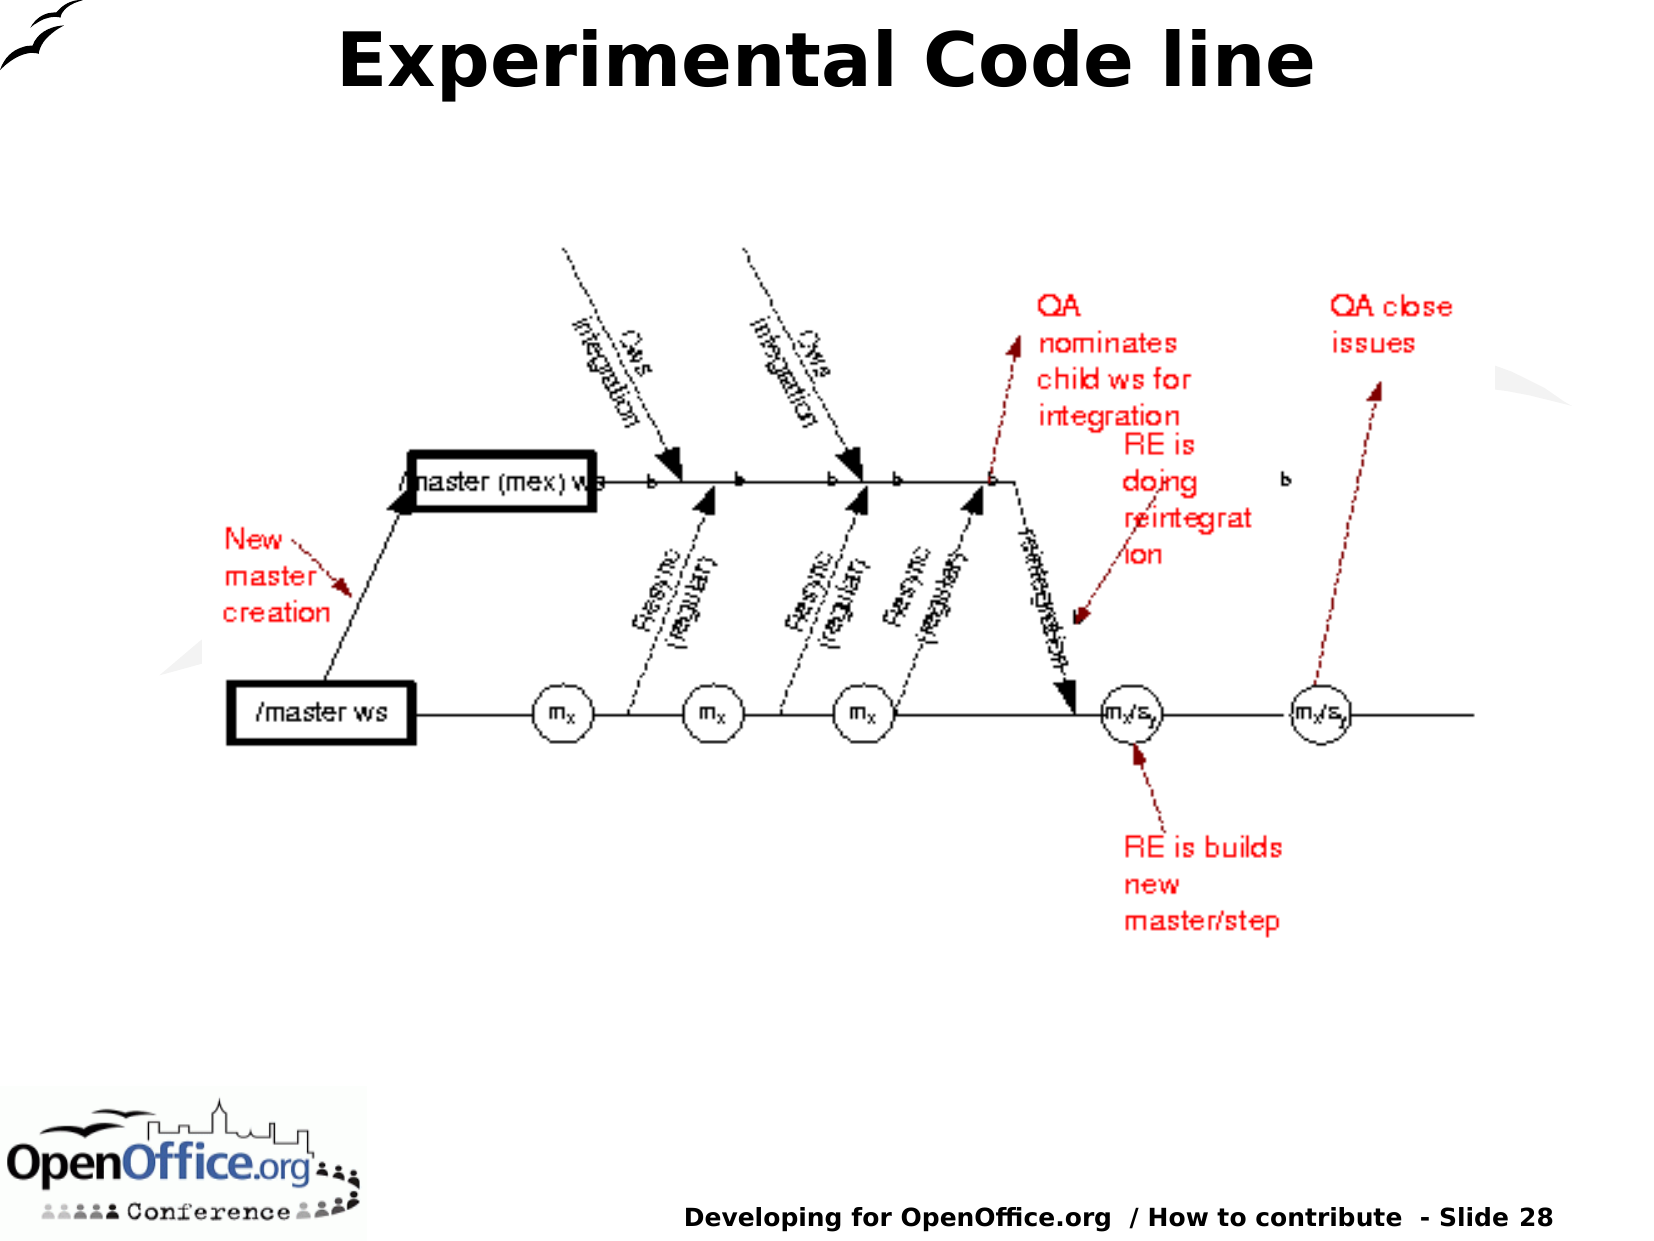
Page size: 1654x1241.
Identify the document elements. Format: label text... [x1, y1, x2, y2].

title Experimental Code line [0, 0, 1654, 121]
picture [202, 227, 1495, 955]
picture [0, 1086, 367, 1241]
